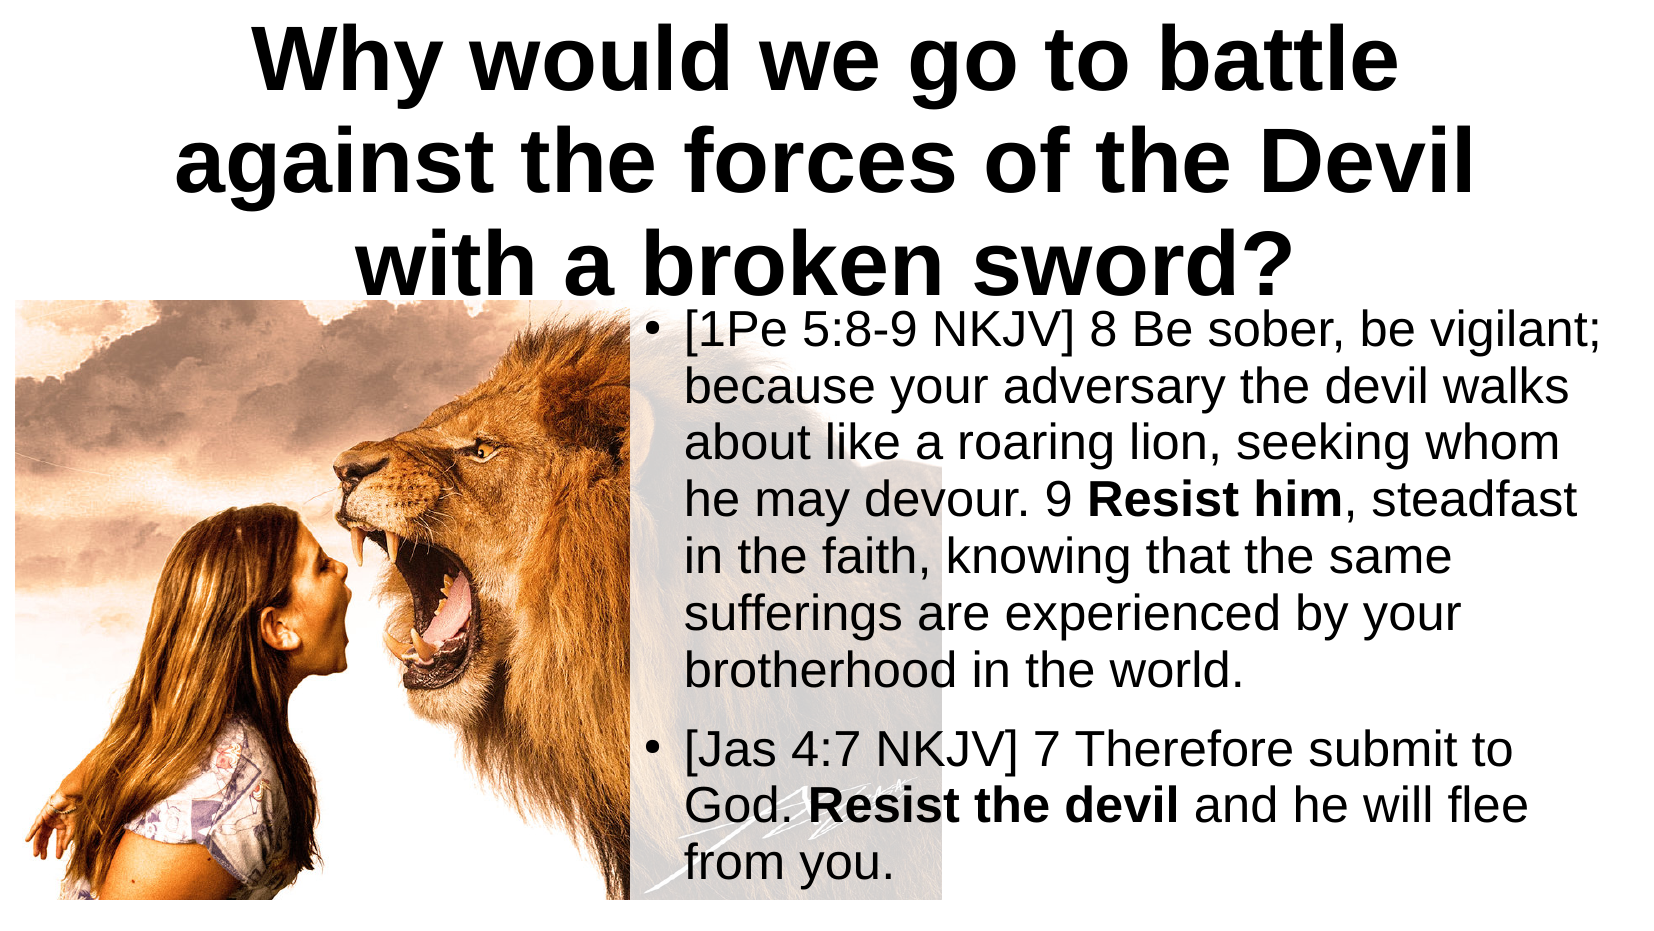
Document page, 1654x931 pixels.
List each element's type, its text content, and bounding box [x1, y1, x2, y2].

list [1Pe 5:8-9 NKJV] 8 Be sober, be vigilant; because your adversary the devil walks about like a roaring lion, seeking whom he may devour. 9 Resist him, steadfast in the faith, knowing that the same sufferings are experienced by your brotherhood in the world. [Jas 4:7 NKJV] 7 Therefore submit to God. Resist the devil and he will flee from you. [630, 300, 1621, 901]
picture [15, 300, 630, 901]
title Why would we go to battle against the forces of the Devil with a broken sword? [82, 7, 1571, 316]
